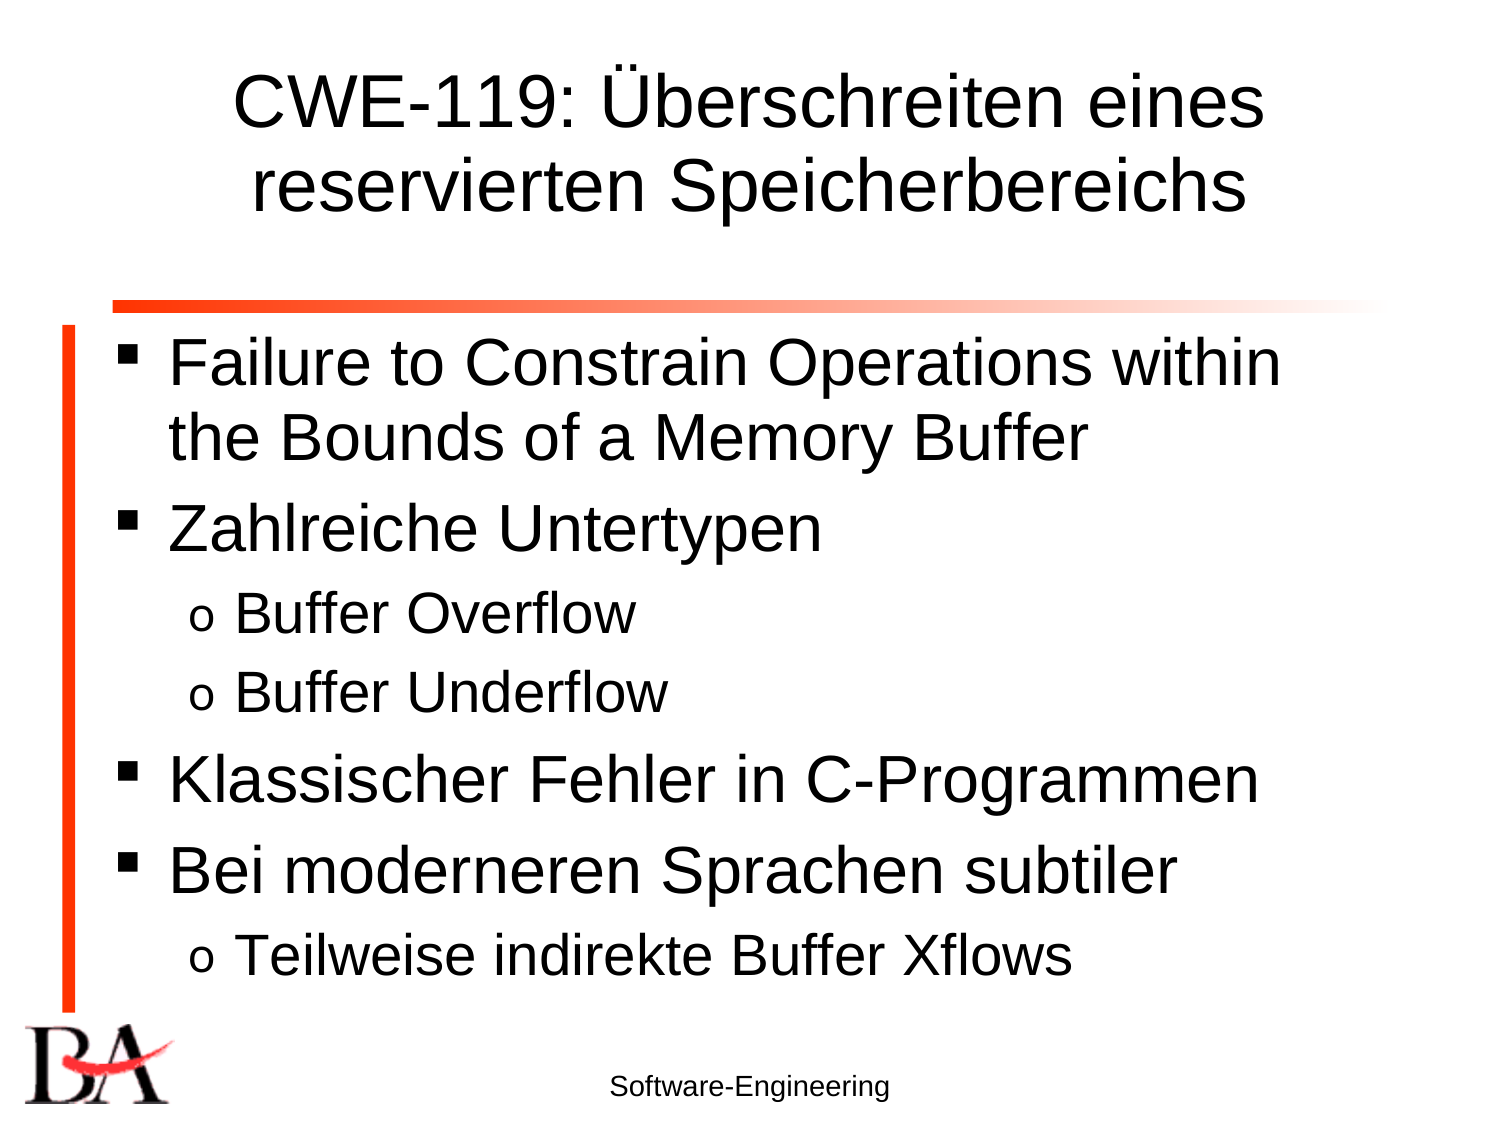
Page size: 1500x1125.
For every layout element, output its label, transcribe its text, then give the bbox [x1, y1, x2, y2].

list Failure to Constrain Operations within the Bounds of a Memory Buffer Zahlreiche Untertypen Buffer Overflow Buffer Underflow Klassischer Fehler in C-Programmen Bei moderneren Sprachen subtiler Teilweise indirekte Buffer Xflows [112, 324, 1388, 1036]
picture [24, 1024, 175, 1104]
title CWE-119: Überschreiten eines reservierten Speicherbereichs [112, 28, 1388, 259]
